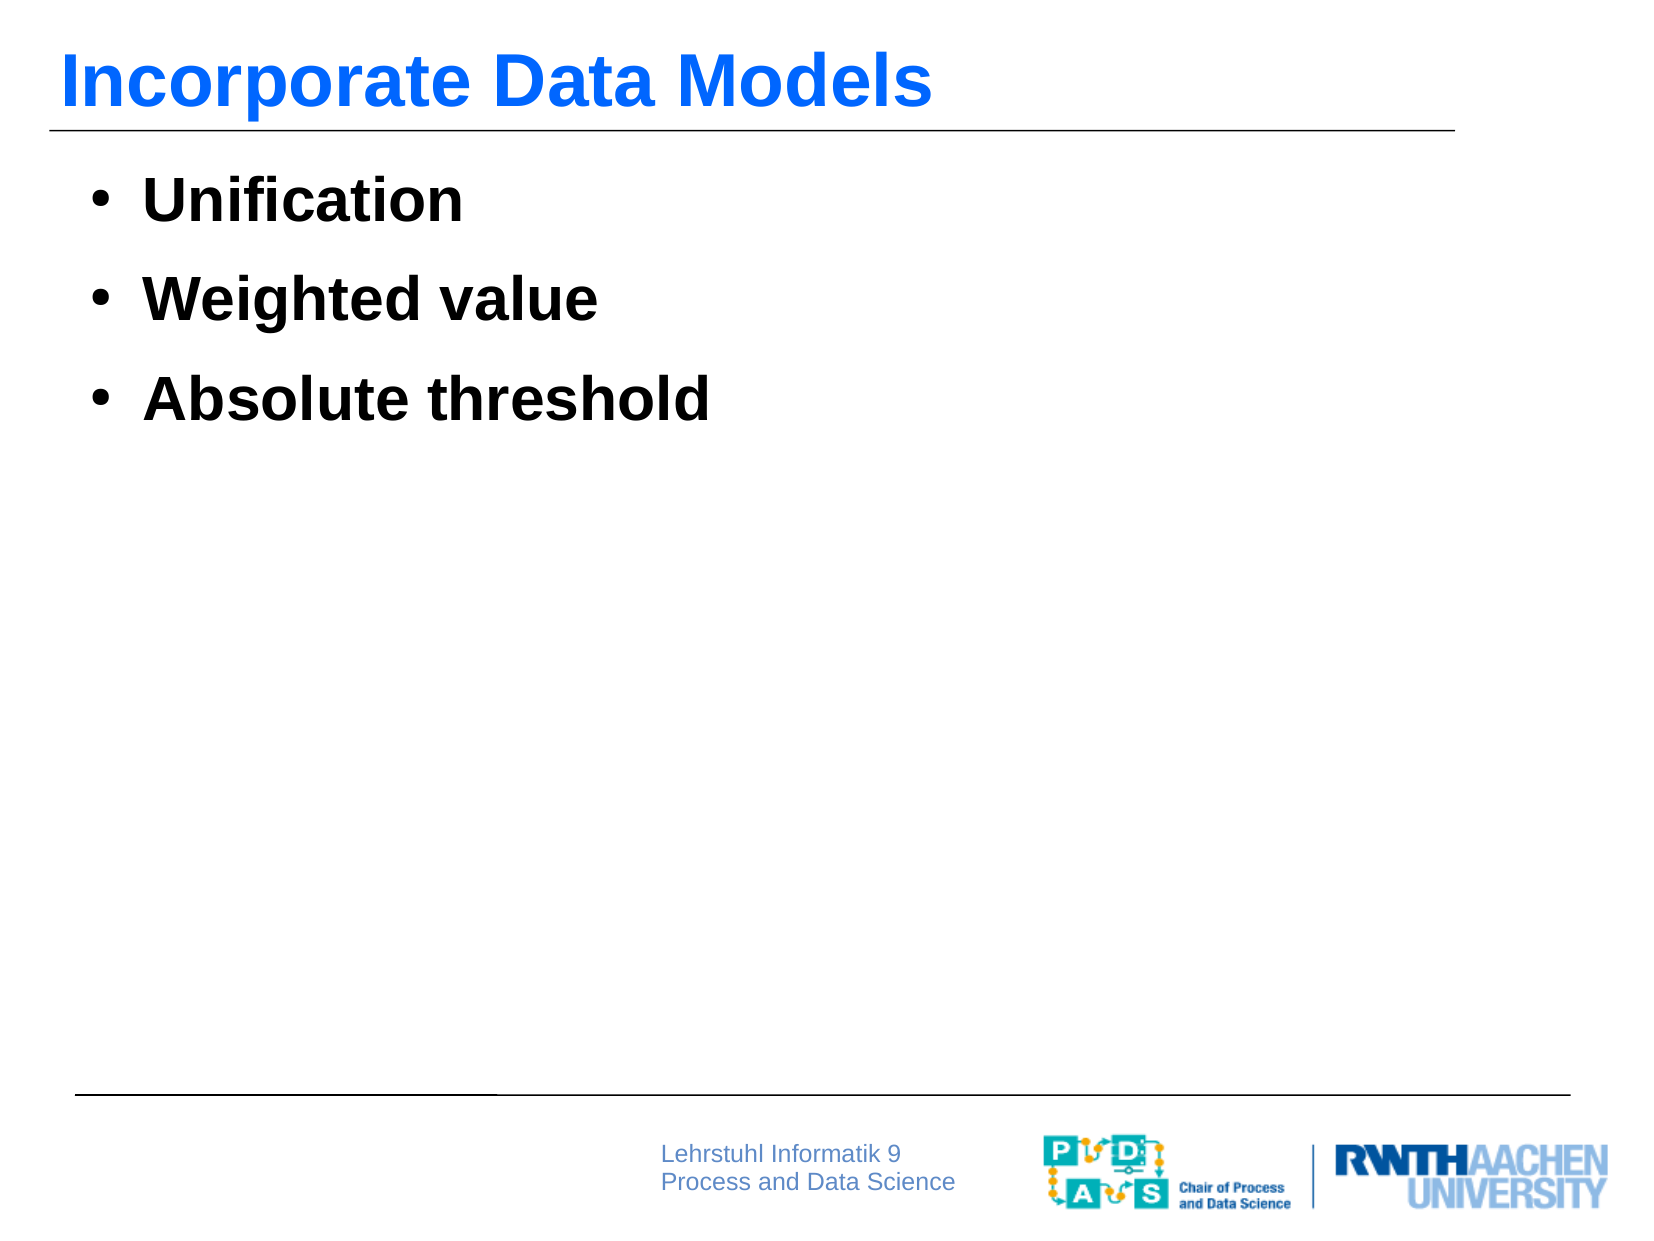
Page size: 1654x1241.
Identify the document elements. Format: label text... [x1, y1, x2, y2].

picture [1005, 1090, 1647, 1241]
title Incorporate Data Models [60, 30, 1549, 131]
list Unification Weighted value Absolute threshold [71, 165, 1561, 1021]
